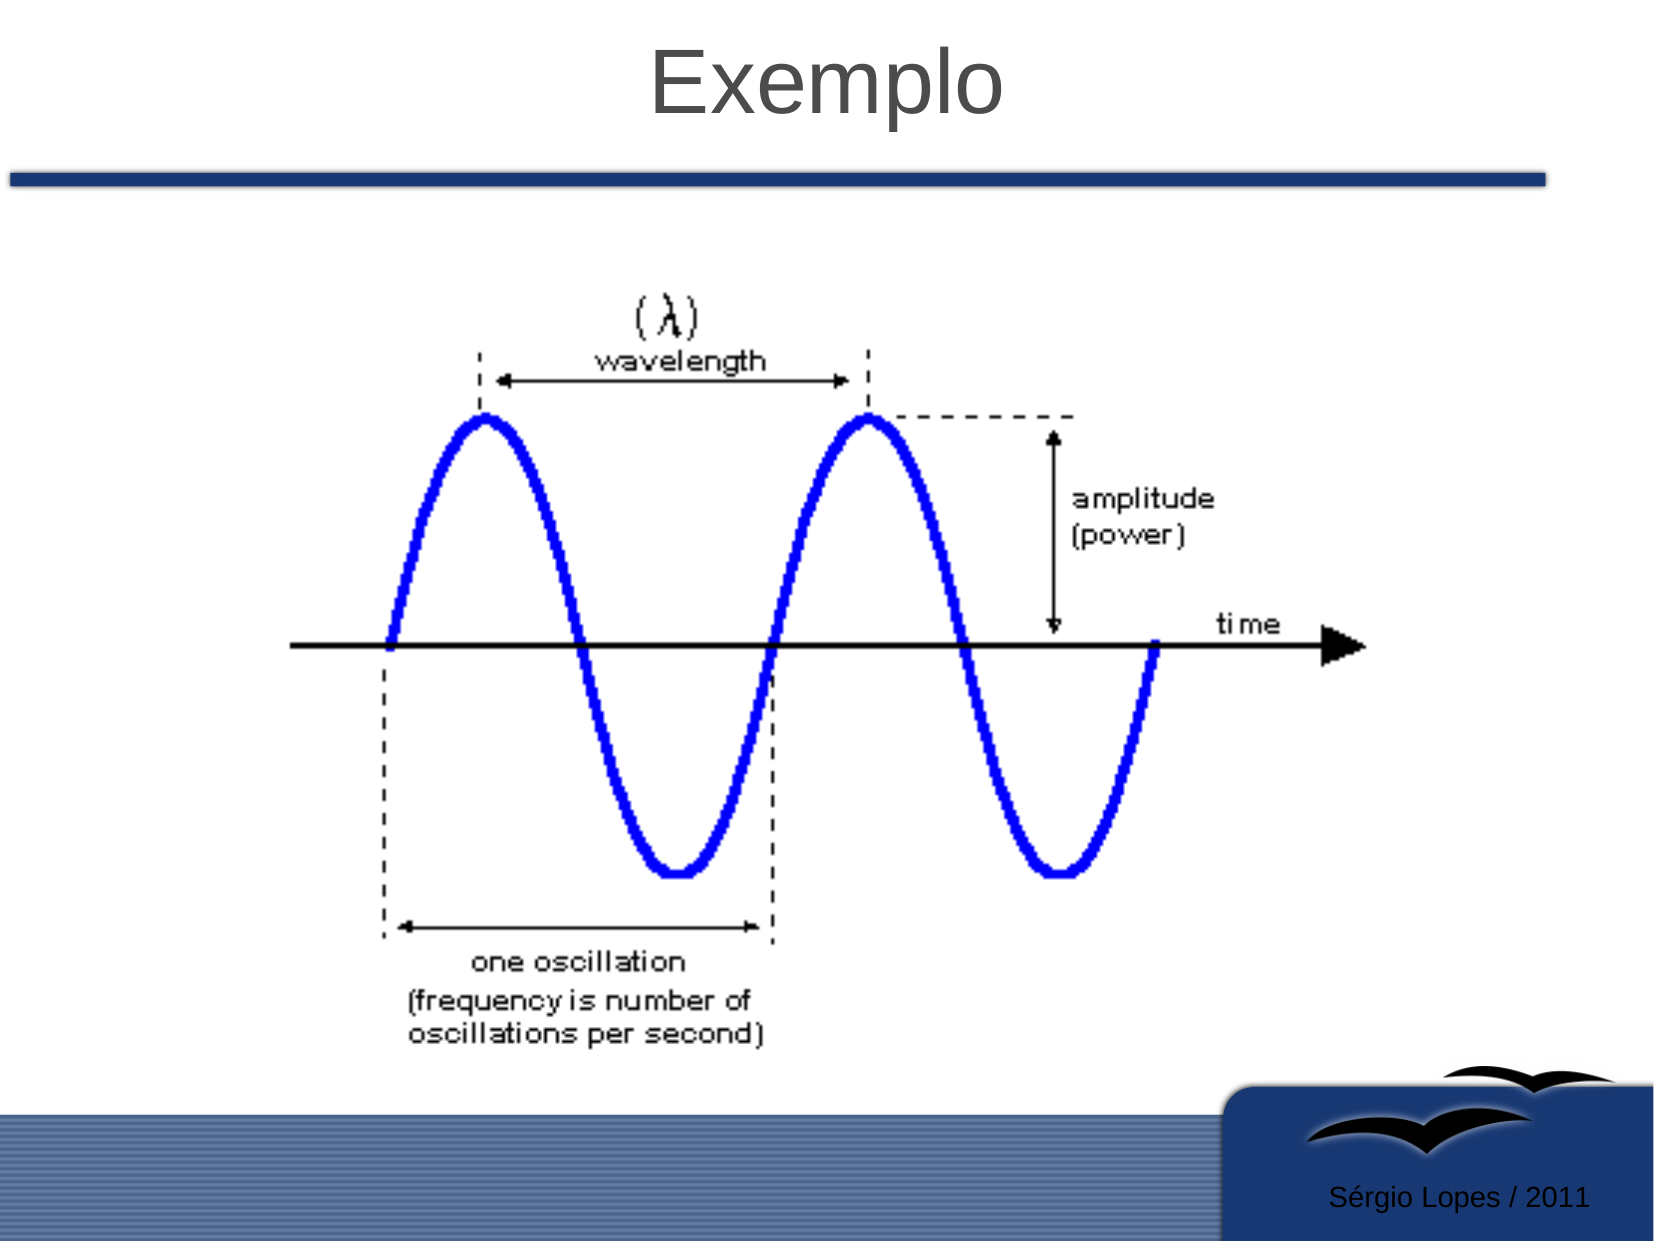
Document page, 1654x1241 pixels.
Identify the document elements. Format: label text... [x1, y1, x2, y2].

text_box Sérgio Lopes / 2011 [1328, 1181, 1588, 1214]
title Exemplo [121, 0, 1534, 164]
picture [0, 0, 1654, 1241]
